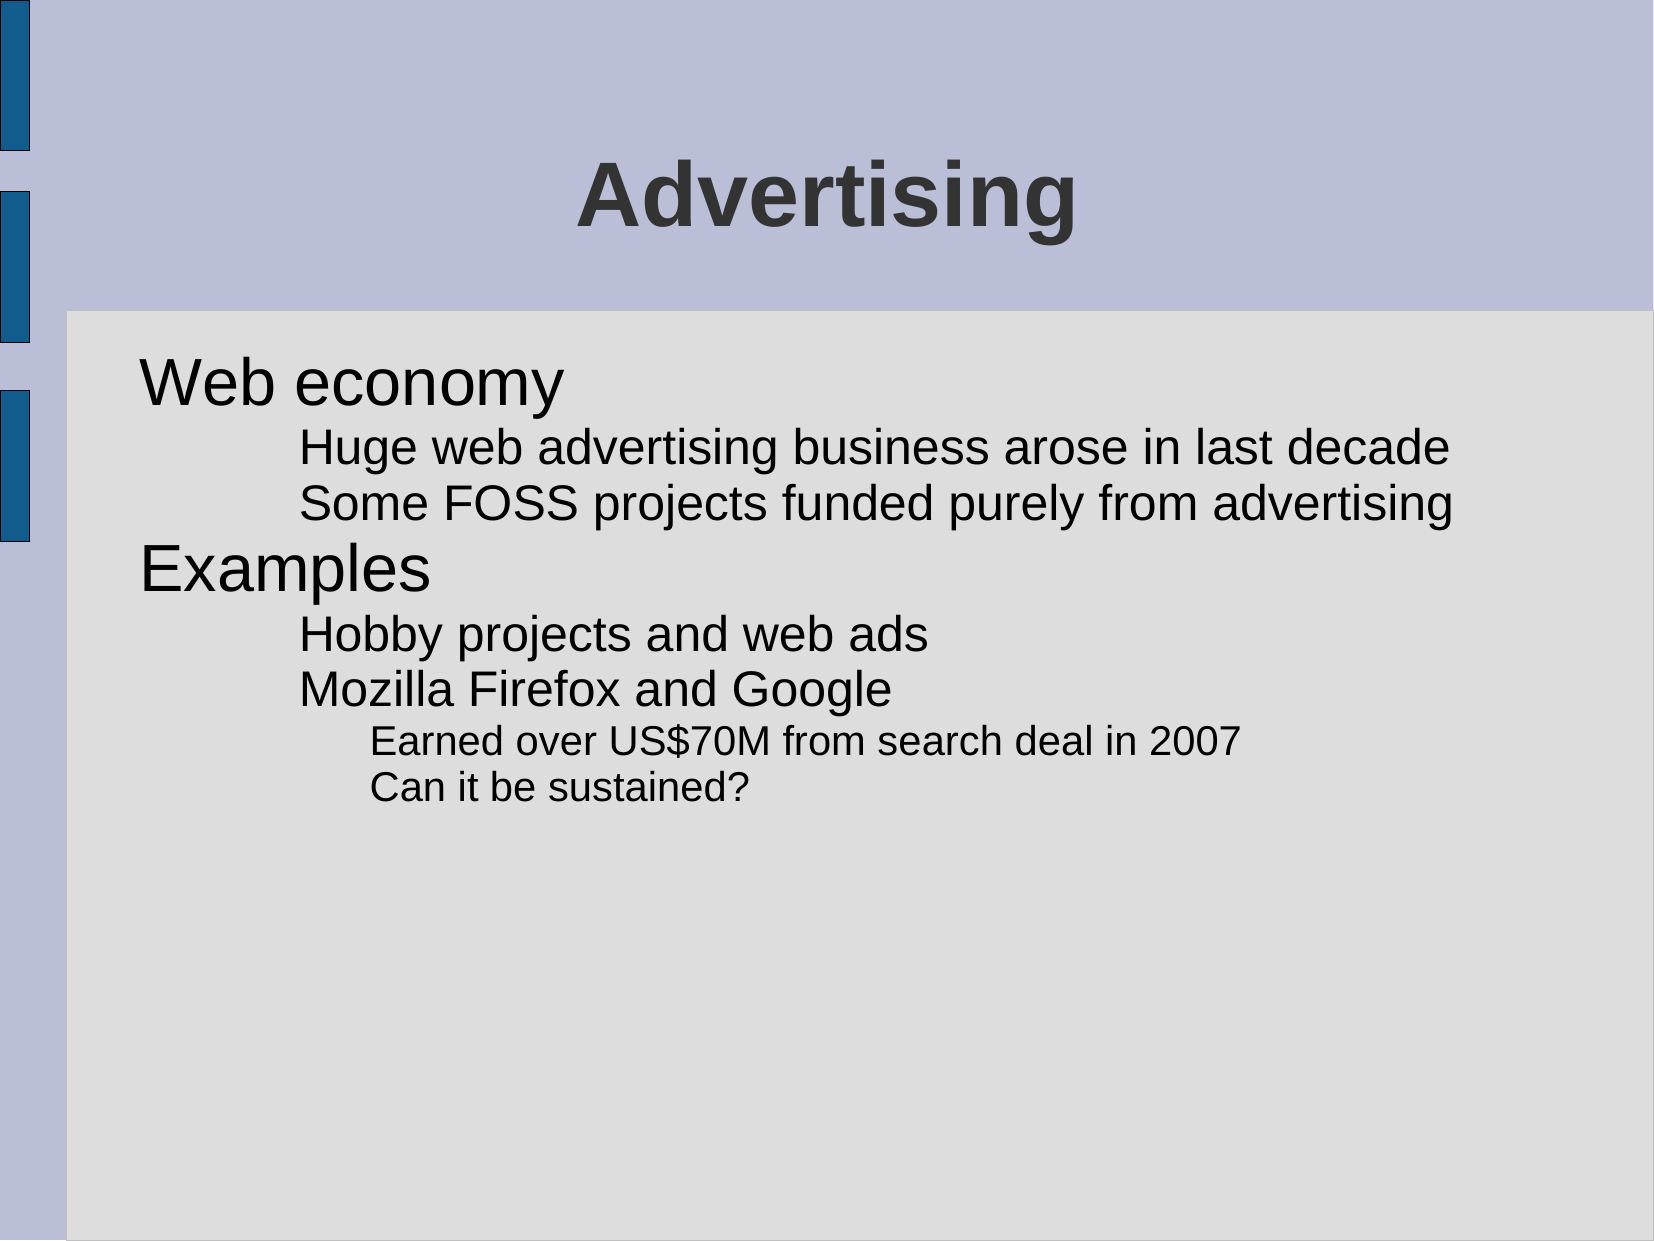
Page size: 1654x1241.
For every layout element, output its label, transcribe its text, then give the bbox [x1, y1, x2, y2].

title Advertising [121, 98, 1534, 291]
list Web economy Huge web advertising business arose in last decade Some FOSS projects funded purely from advertising Examples Hobby projects and web ads Mozilla Firefox and Google Earned over US$70M from search deal in 2007 Can it be sustained? [121, 344, 1534, 1112]
